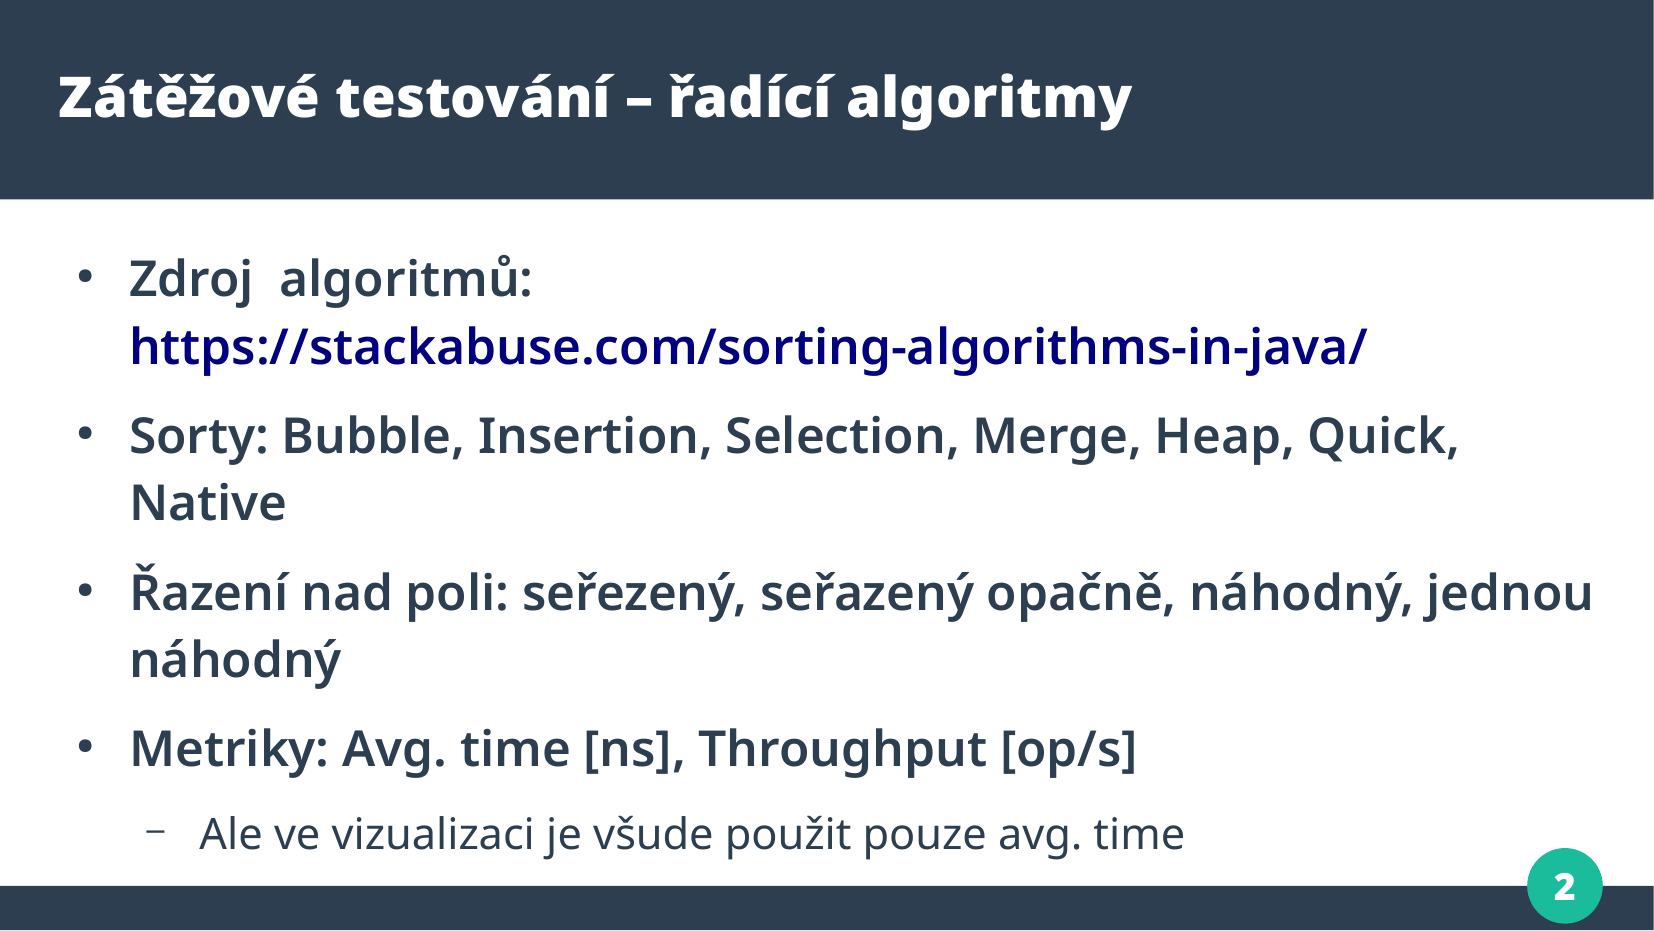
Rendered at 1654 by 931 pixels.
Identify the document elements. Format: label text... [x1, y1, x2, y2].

list Zdroj algoritmů: https://stackabuse.com/sorting-algorithms-in-java/ Sorty: Bubble, Insertion, Selection, Merge, Heap, Quick, Native Řazení nad poli: seřezený, seřazený opačně, náhodný, jednou náhodný Metriky: Avg. time [ns], Throughput [op/s] Ale ve vizualizaci je všude použit pouze avg. time [59, 243, 1595, 864]
title Zátěžové testování – řadící algoritmy [59, 37, 1595, 156]
